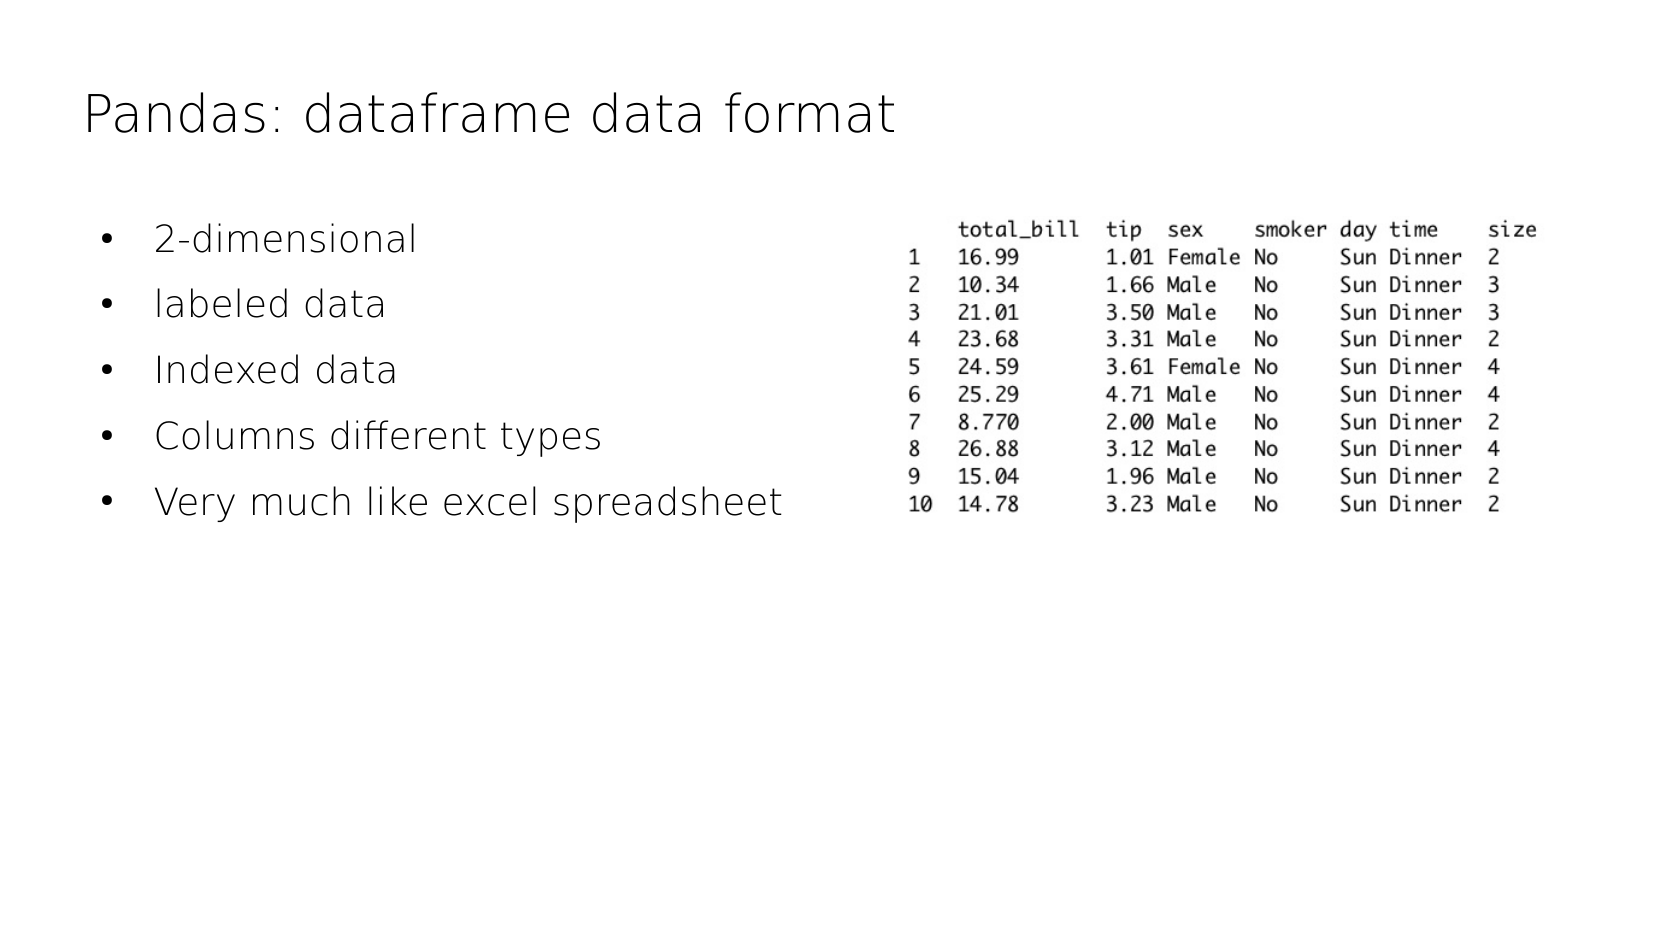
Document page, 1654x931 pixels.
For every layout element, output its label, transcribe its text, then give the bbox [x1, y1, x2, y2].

title Pandas: dataframe data format [82, 37, 1571, 193]
picture [902, 216, 1545, 524]
list 2-dimensional labeled data Indexed data Columns different types Very much like excel spreadsheet [82, 217, 809, 758]
